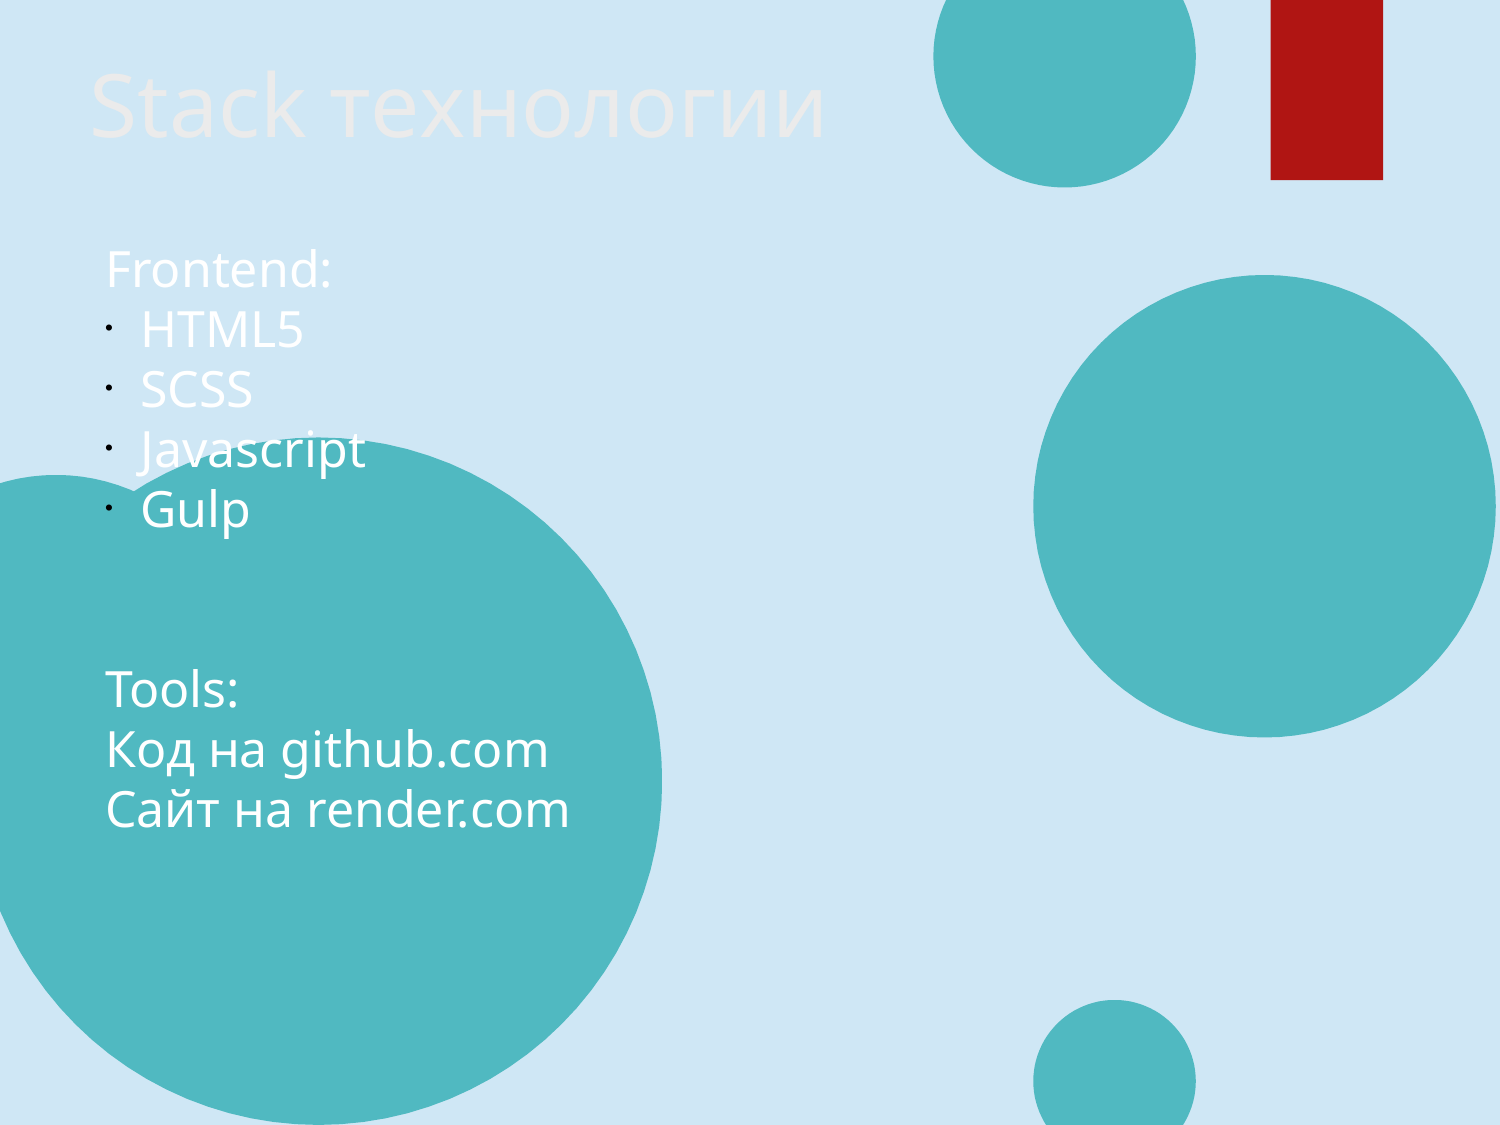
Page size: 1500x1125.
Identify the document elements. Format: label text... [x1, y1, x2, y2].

text_box Frontend: HTML5 SCSS Javascript Gulp Tools: Код на github.com Сайт на render.com [90, 230, 1425, 846]
title Stack технологии [75, 42, 1425, 231]
